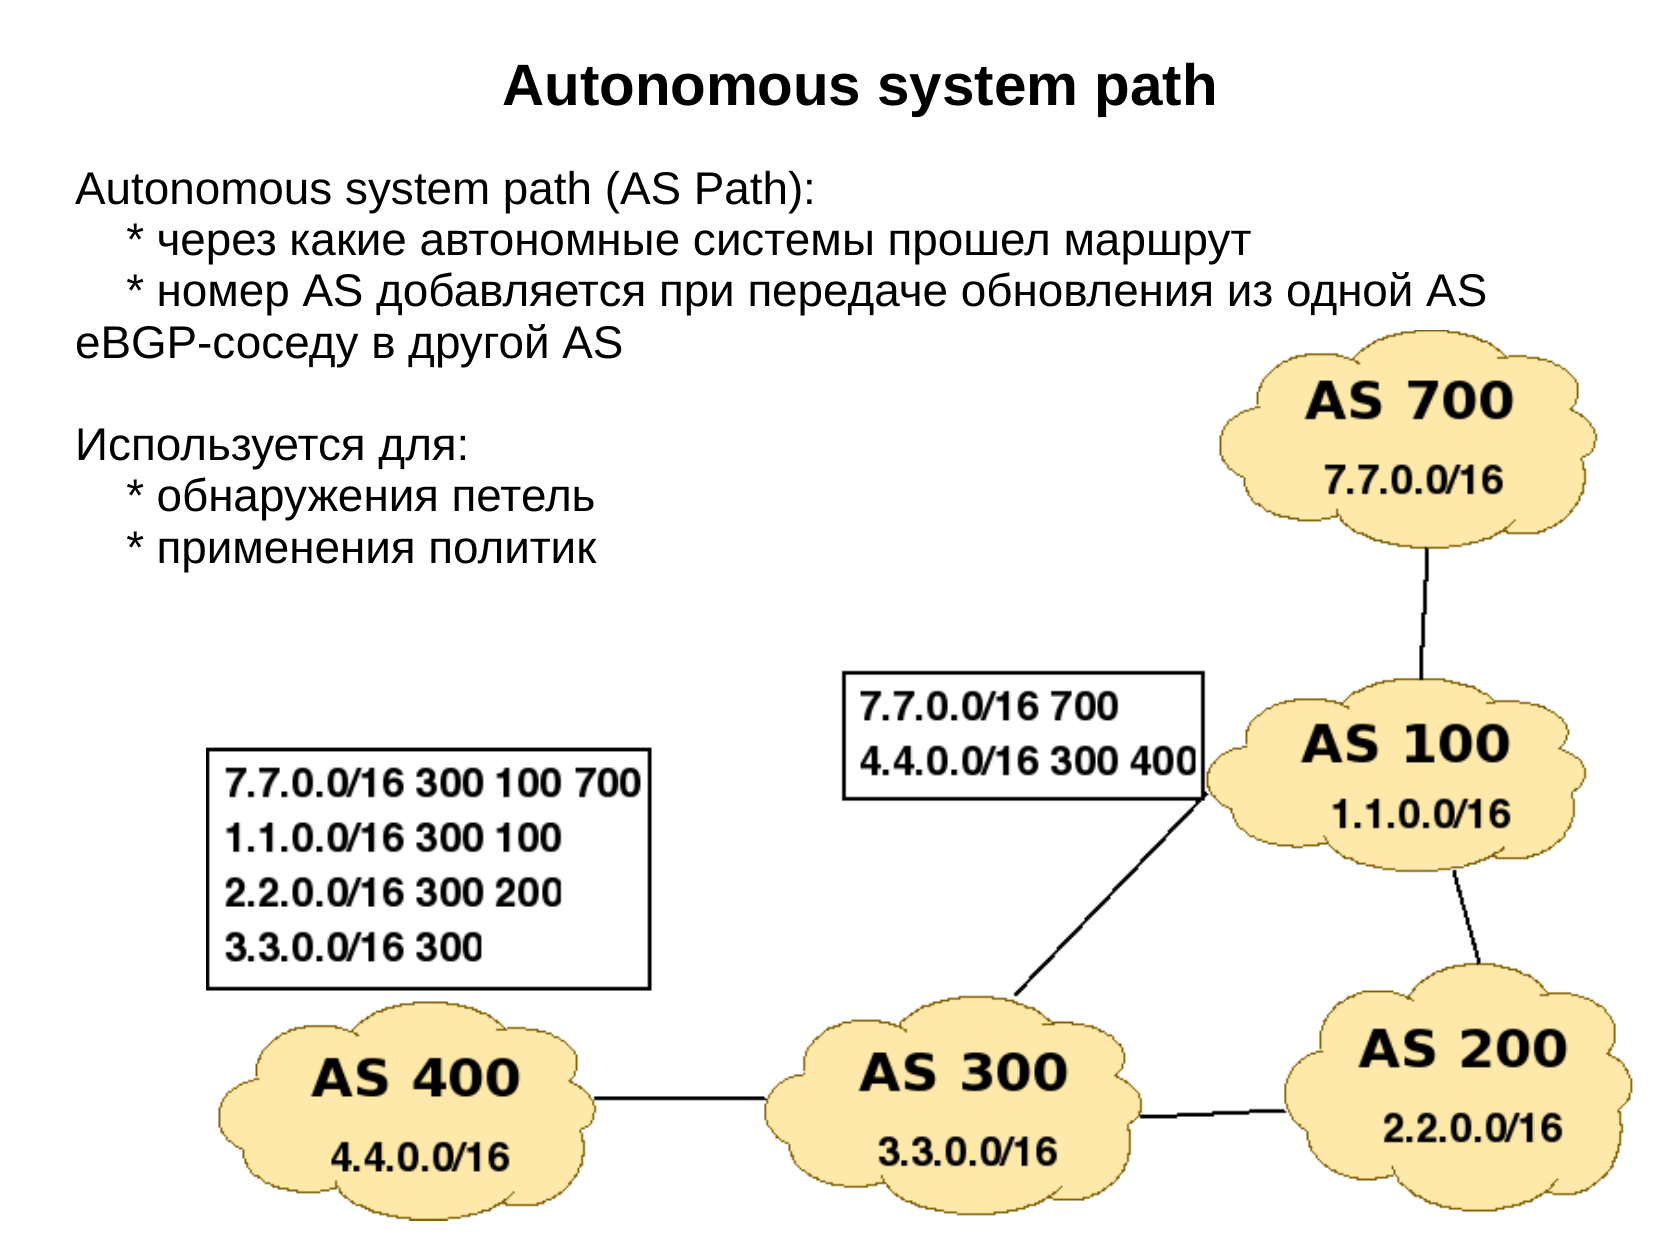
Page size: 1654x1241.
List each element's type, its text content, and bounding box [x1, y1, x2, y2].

picture [206, 330, 1653, 1221]
list Autonomous system path (AS Path): * через какие автономные системы прошел маршрут * номер AS добавляется при передаче обновления из одной AS eBGP-соседу в другой AS Используется для: * обнаружения петель * применения политик [75, 162, 1605, 639]
text_box Autonomous system path [123, 41, 1597, 124]
